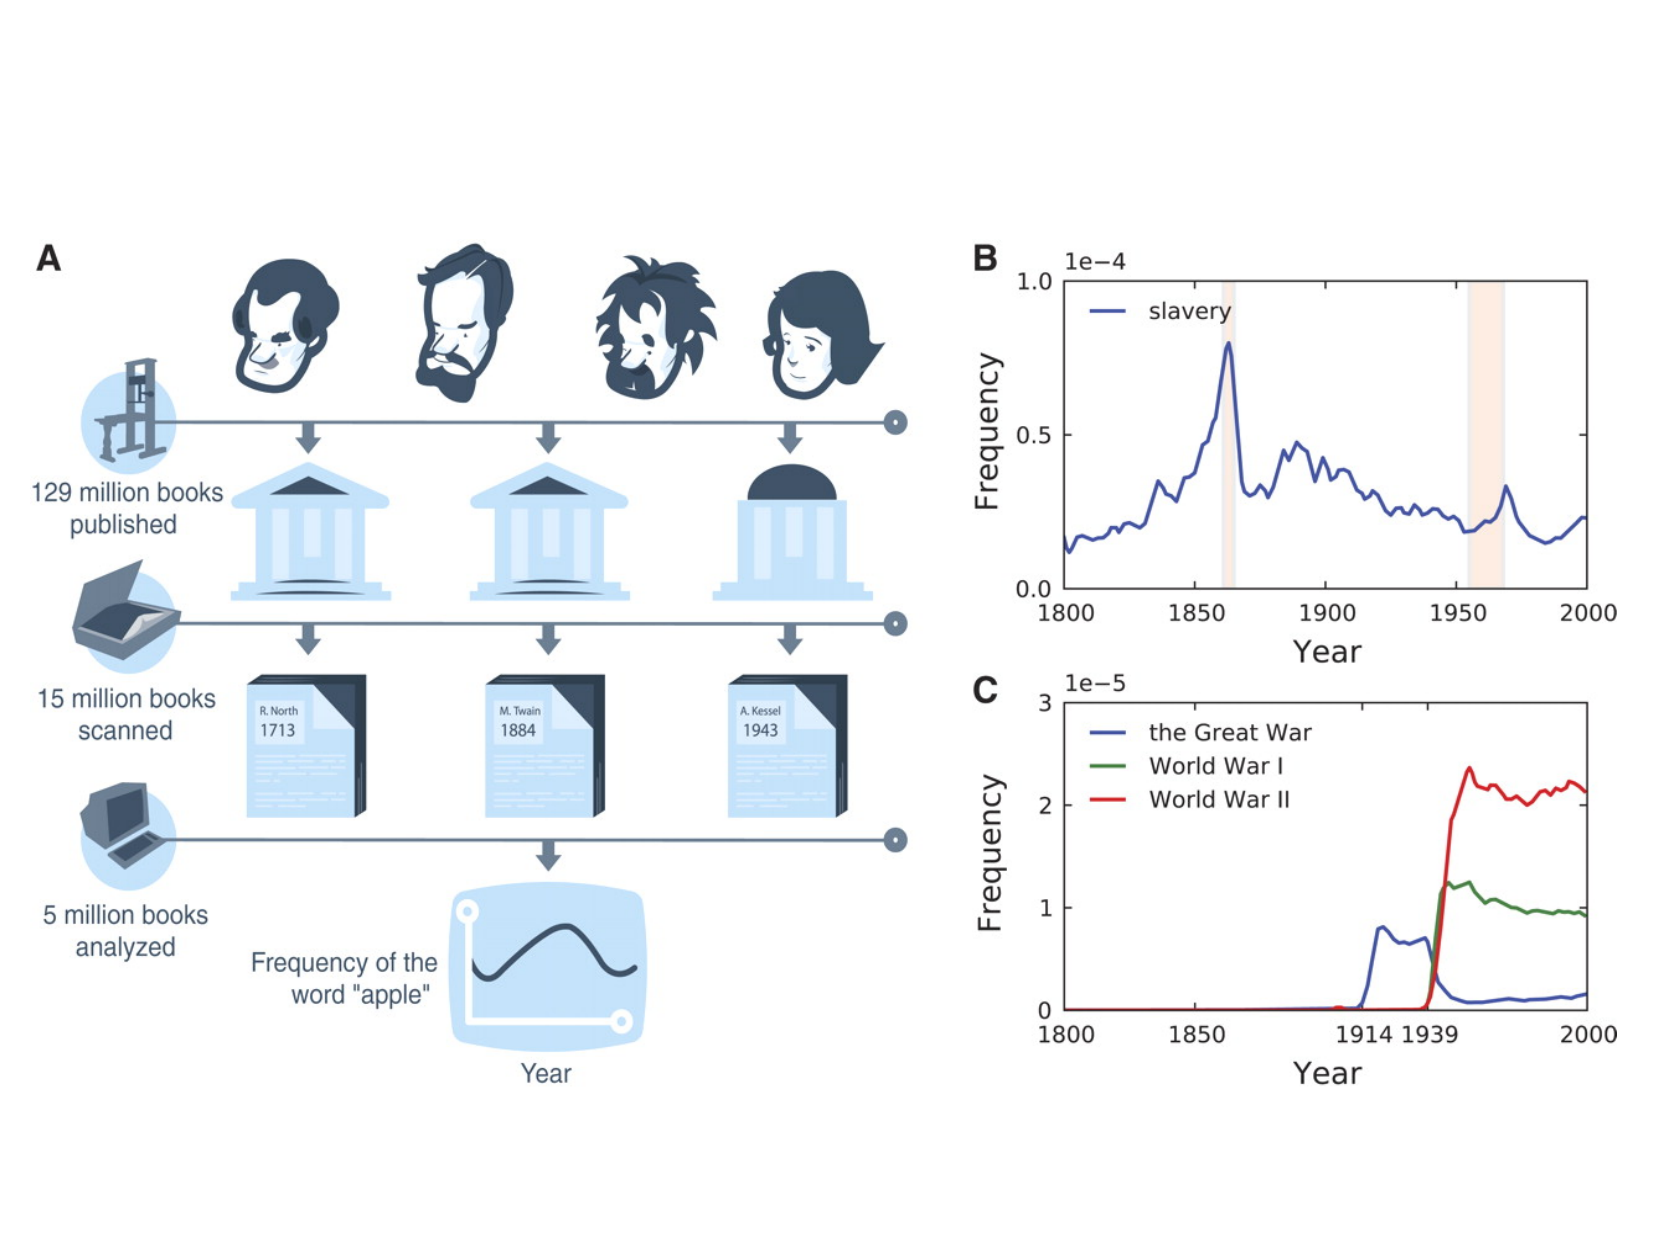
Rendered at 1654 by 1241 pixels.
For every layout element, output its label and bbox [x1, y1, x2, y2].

picture [30, 239, 1617, 1089]
